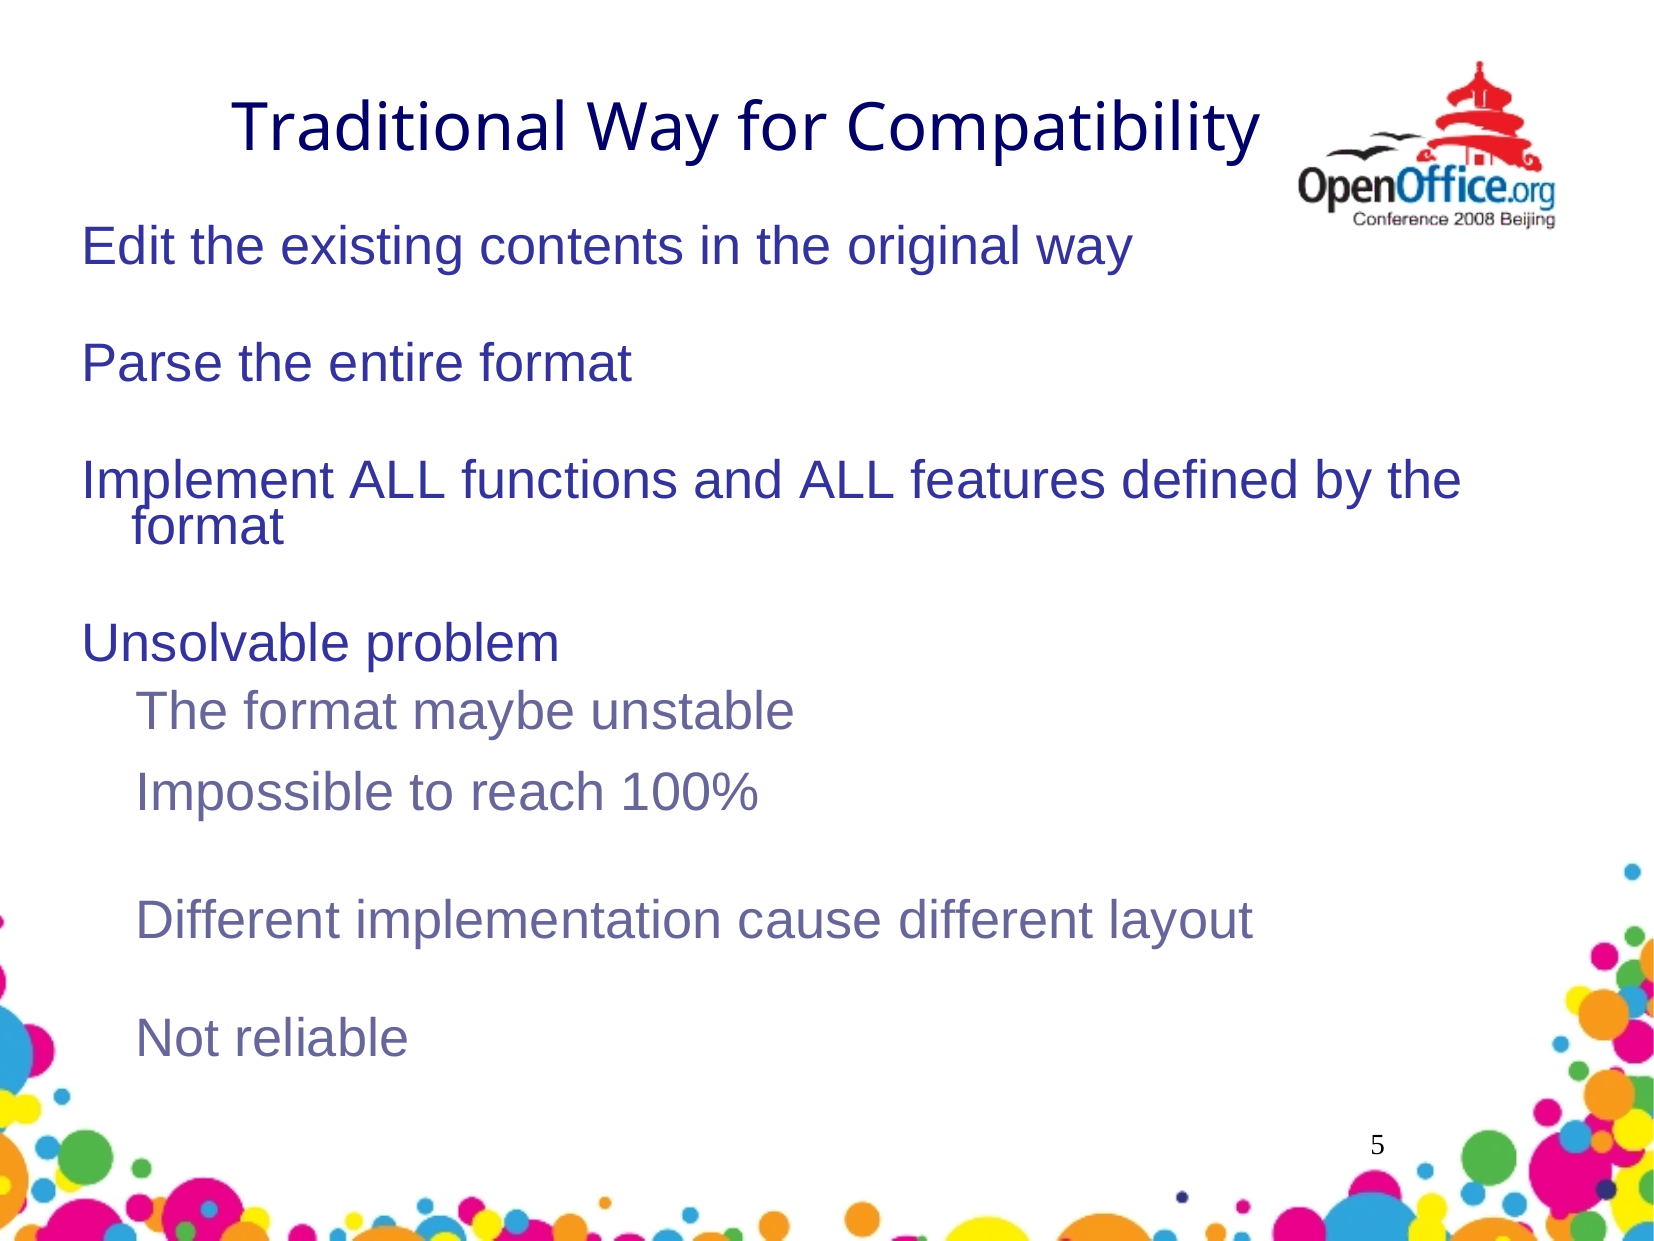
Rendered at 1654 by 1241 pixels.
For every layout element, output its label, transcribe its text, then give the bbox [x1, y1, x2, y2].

list Edit the existing contents in the original way Parse the entire format Implement ALL functions and ALL features defined by the format Unsolvable problem The format maybe unstable Impossible to reach 100% Different implementation cause different layout Not reliable [60, 227, 1536, 1096]
title Traditional Way for Compatibility [147, 83, 1311, 168]
picture [0, 810, 1654, 1241]
picture [1285, 51, 1570, 250]
